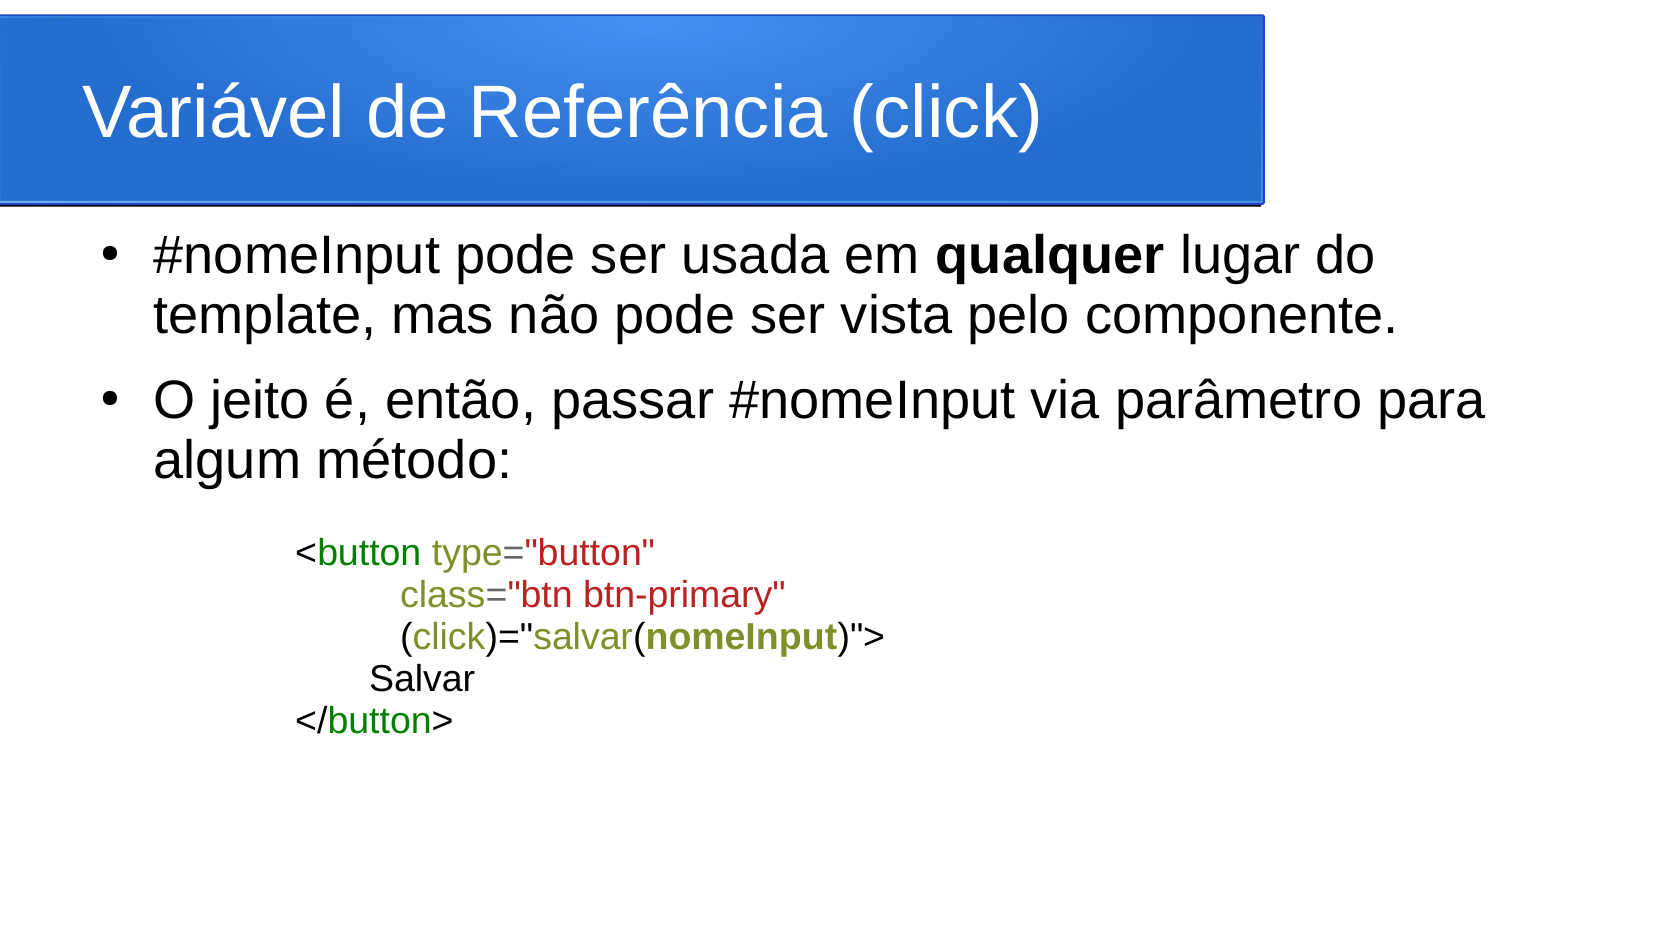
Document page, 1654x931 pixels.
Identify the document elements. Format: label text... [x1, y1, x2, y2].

list #nomeInput pode ser usada em qualquer lugar do template, mas não pode ser vista pelo componente. O jeito é, então, passar #nomeInput via parâmetro para algum método: [82, 224, 1571, 764]
text_box <button type="button" class="btn btn-primary" (click)="salvar(nomeInput)"> Salvar </button> [295, 531, 1182, 742]
title Variável de Referência (click) [82, 35, 1235, 189]
